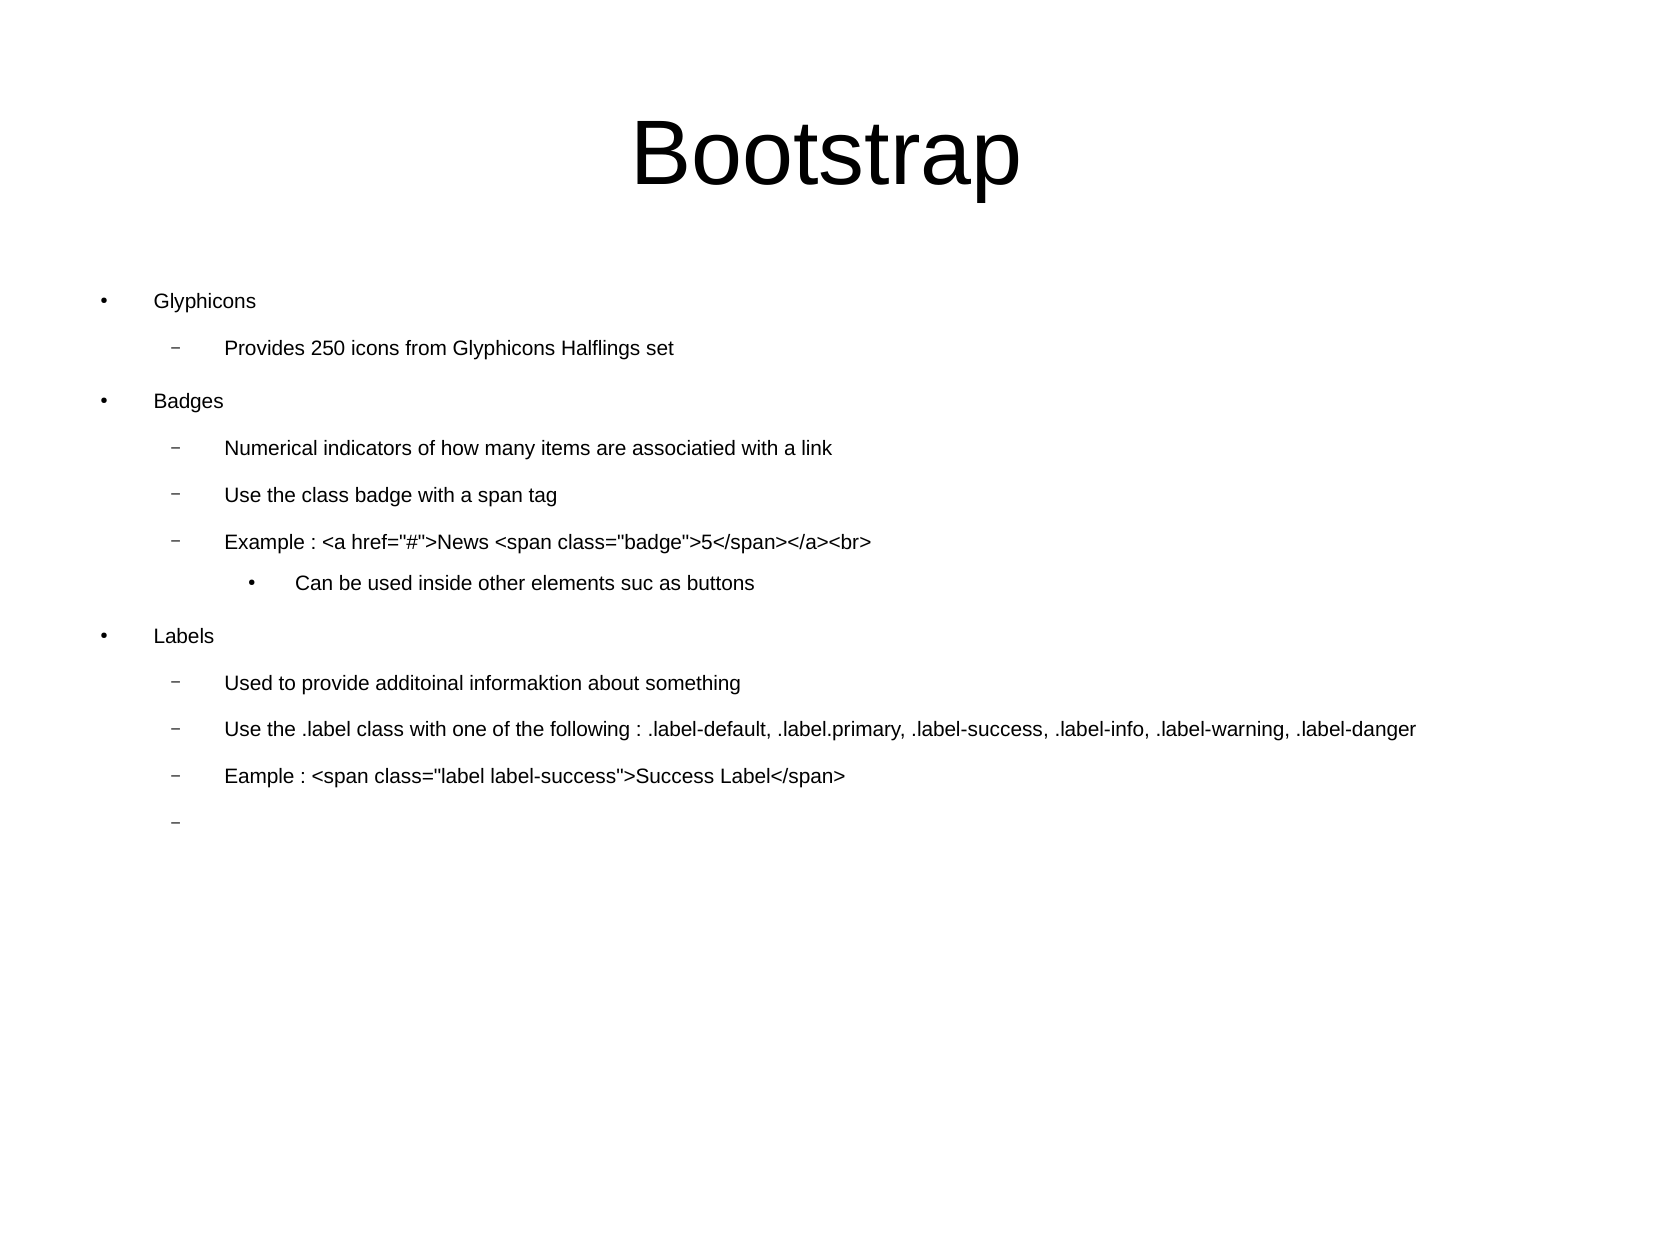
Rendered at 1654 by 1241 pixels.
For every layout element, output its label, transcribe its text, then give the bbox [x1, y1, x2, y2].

list Glyphicons Provides 250 icons from Glyphicons Halflings set Badges Numerical indicators of how many items are associatied with a link Use the class badge with a span tag Example : <a href="#">News <span class="badge">5</span></a><br> Can be used inside other elements suc as buttons Labels Used to provide additoinal informaktion about something Use the .label class with one of the following : .label-default, .label.primary, .label-success, .label-info, .label-warning, .label-danger Eample : <span class="label label-success">Success Label</span> [82, 290, 1571, 1217]
title Bootstrap [82, 49, 1571, 257]
